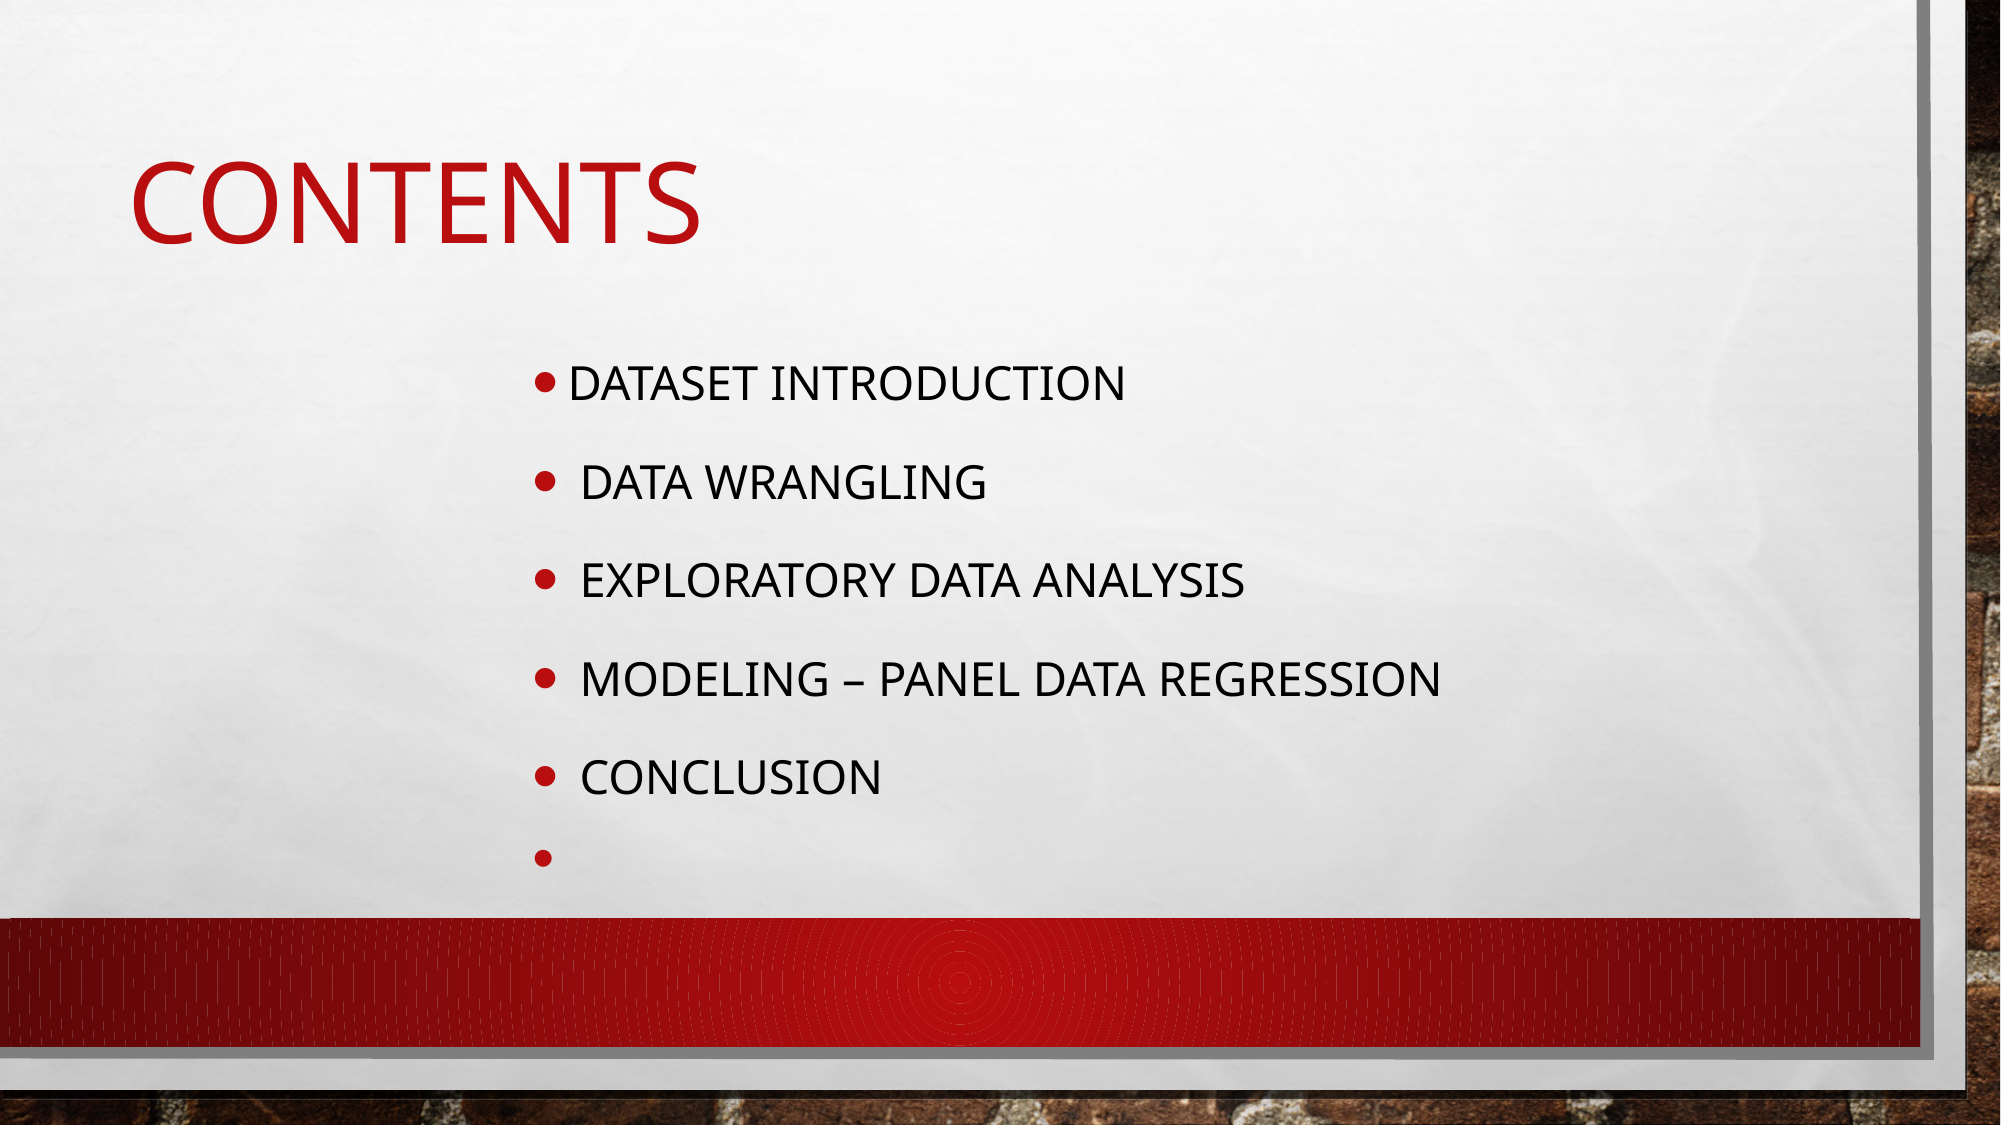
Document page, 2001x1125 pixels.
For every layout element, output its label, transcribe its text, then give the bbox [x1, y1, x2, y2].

title Contents [112, 112, 1819, 302]
list Dataset Introduction Data Wrangling Exploratory Data Analysis Modeling – panel data regression Conclusion [517, 323, 1483, 867]
